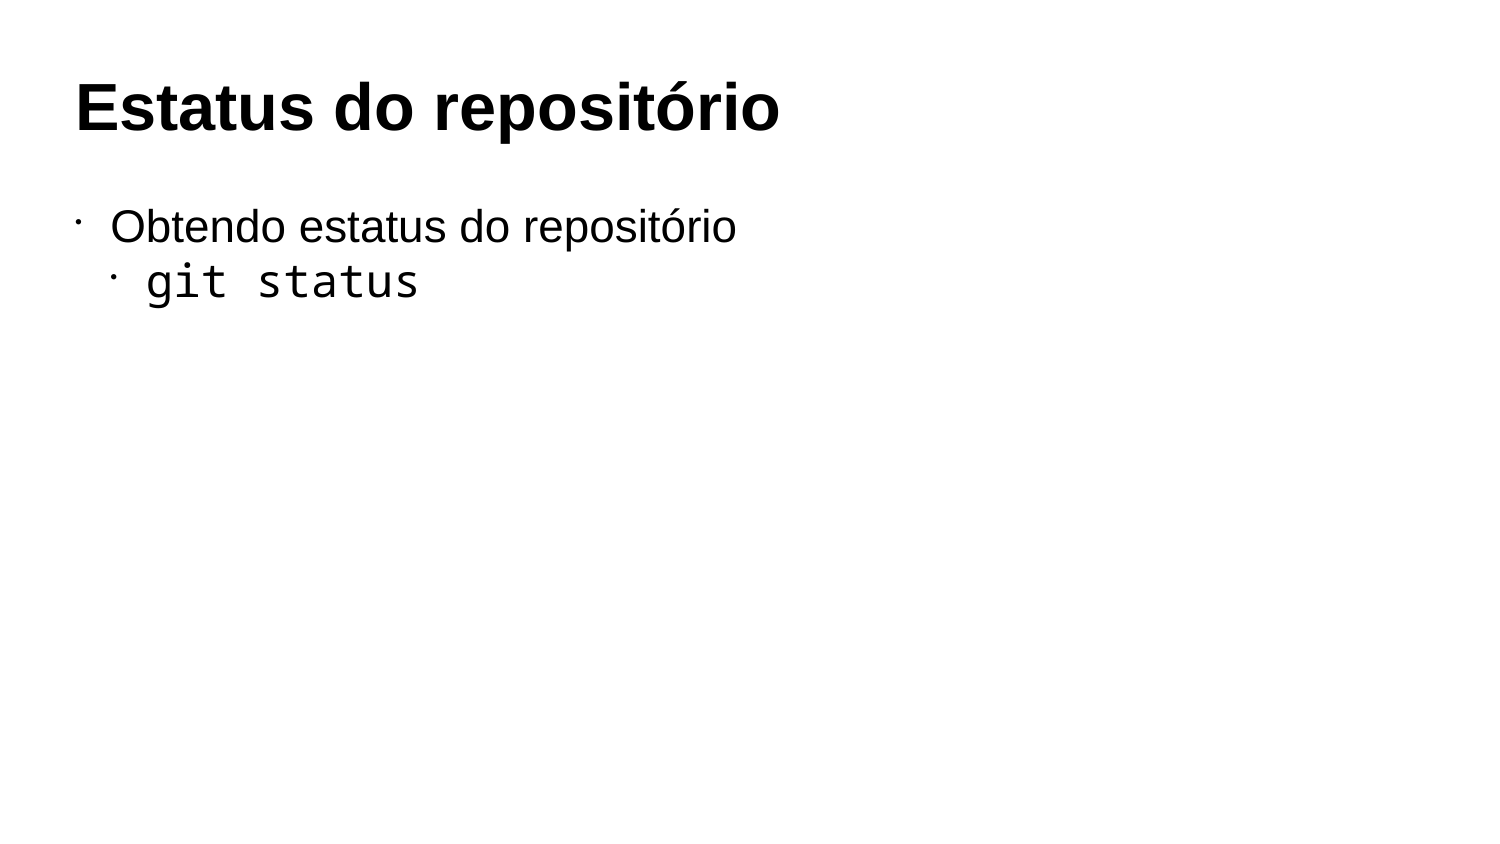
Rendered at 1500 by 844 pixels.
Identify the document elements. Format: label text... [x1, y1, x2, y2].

text_box Estatus do repositório [75, 33, 1425, 175]
text_box Obtendo estatus do repositório git status [75, 196, 1425, 808]
